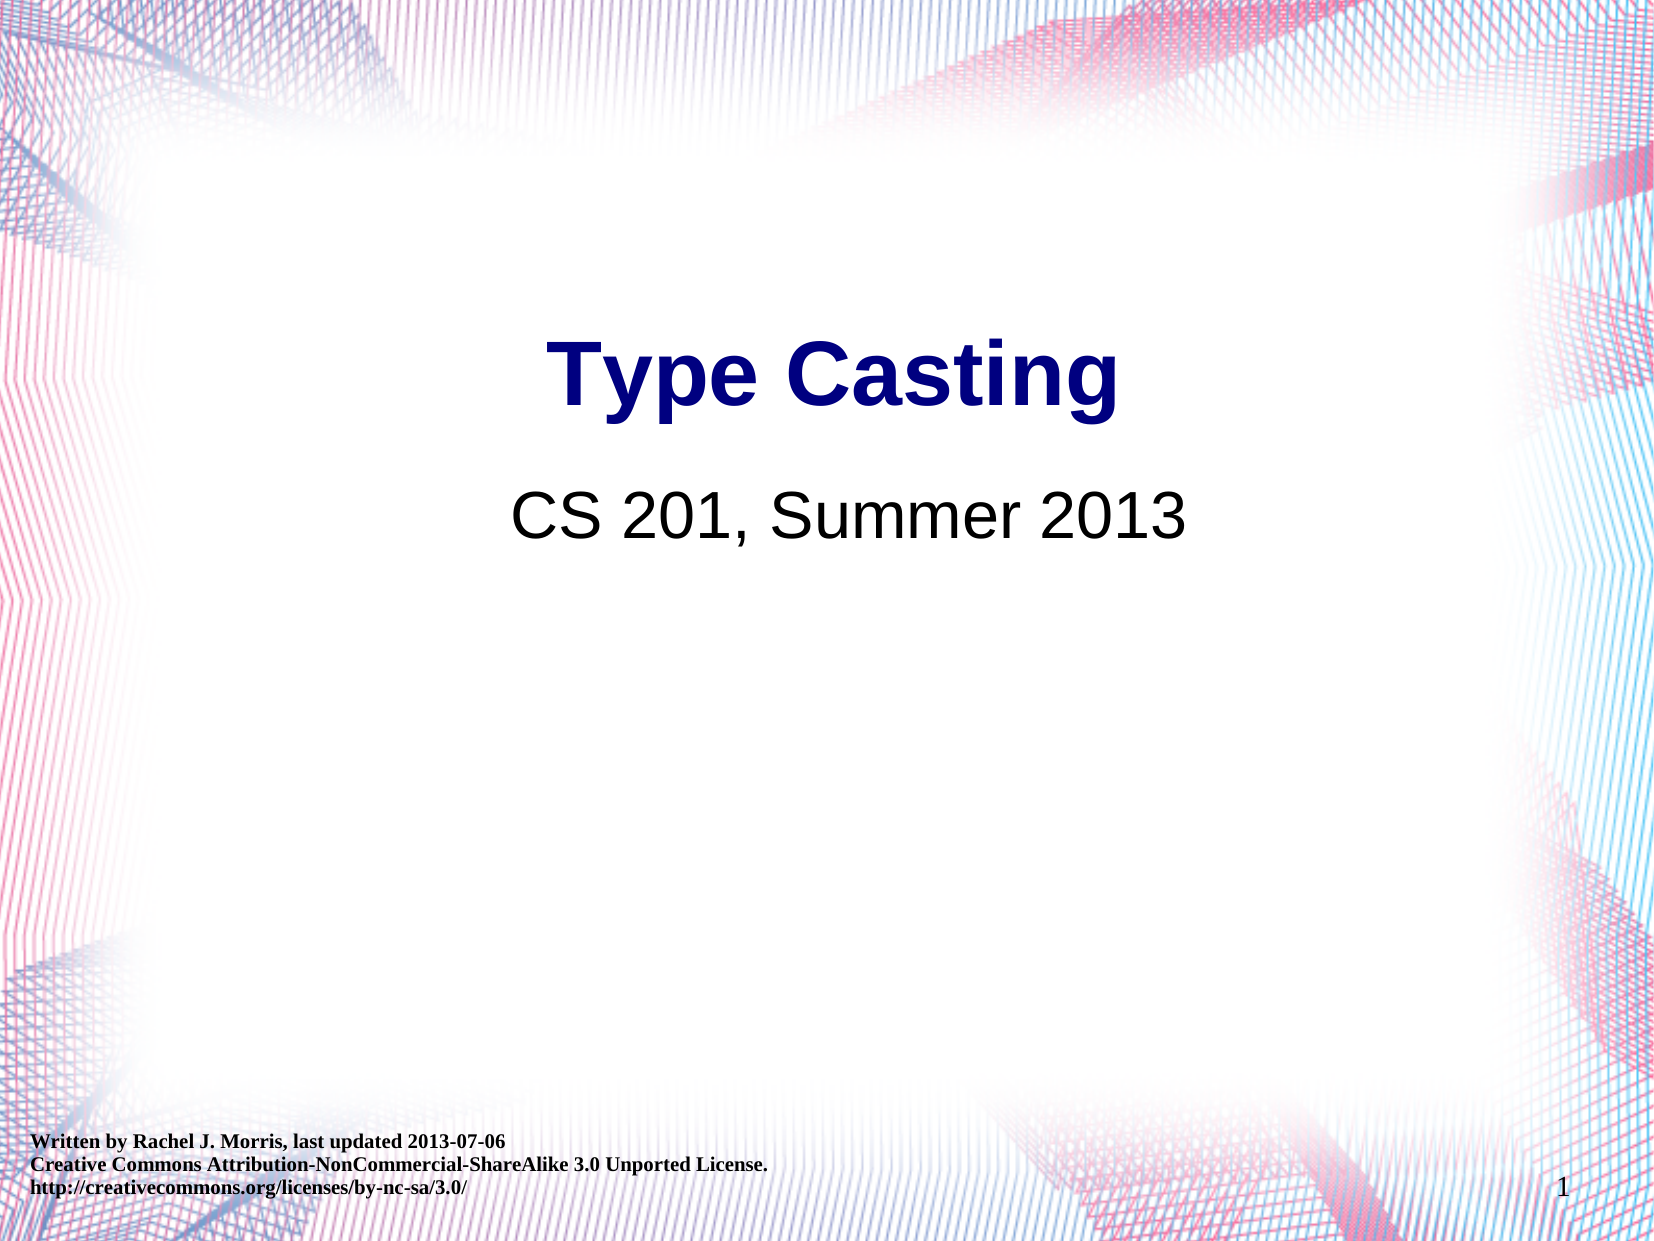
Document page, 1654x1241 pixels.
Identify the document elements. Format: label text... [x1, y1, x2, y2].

title Type Casting [90, 270, 1579, 478]
picture [0, 0, 1654, 1241]
text_box CS 201, Summer 2013 [123, 460, 1576, 571]
